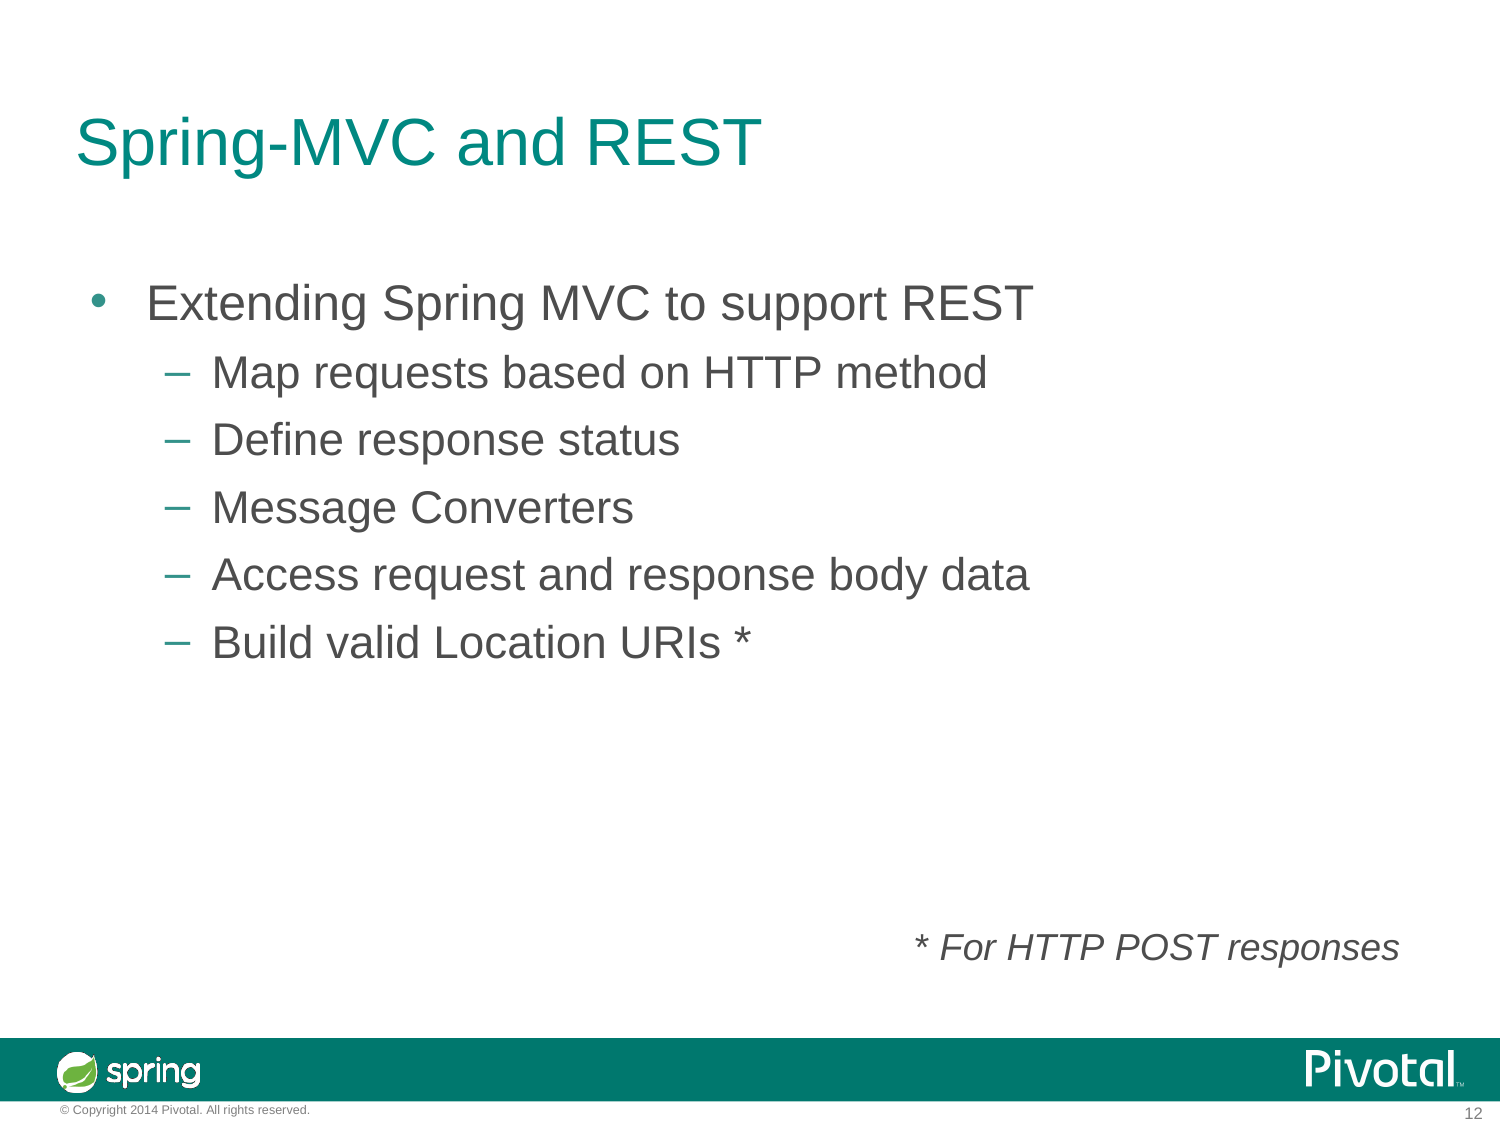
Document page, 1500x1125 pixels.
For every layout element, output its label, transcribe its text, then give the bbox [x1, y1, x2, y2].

text_box * For HTTP POST responses [900, 915, 1416, 976]
picture [1306, 1050, 1464, 1087]
picture [32, 1041, 210, 1103]
title Spring-MVC and REST [75, 45, 1426, 233]
list Extending Spring MVC to support REST Map requests based on HTTP method Define response status Message Converters Access request and response body data Build valid Location URIs * [75, 262, 1426, 943]
